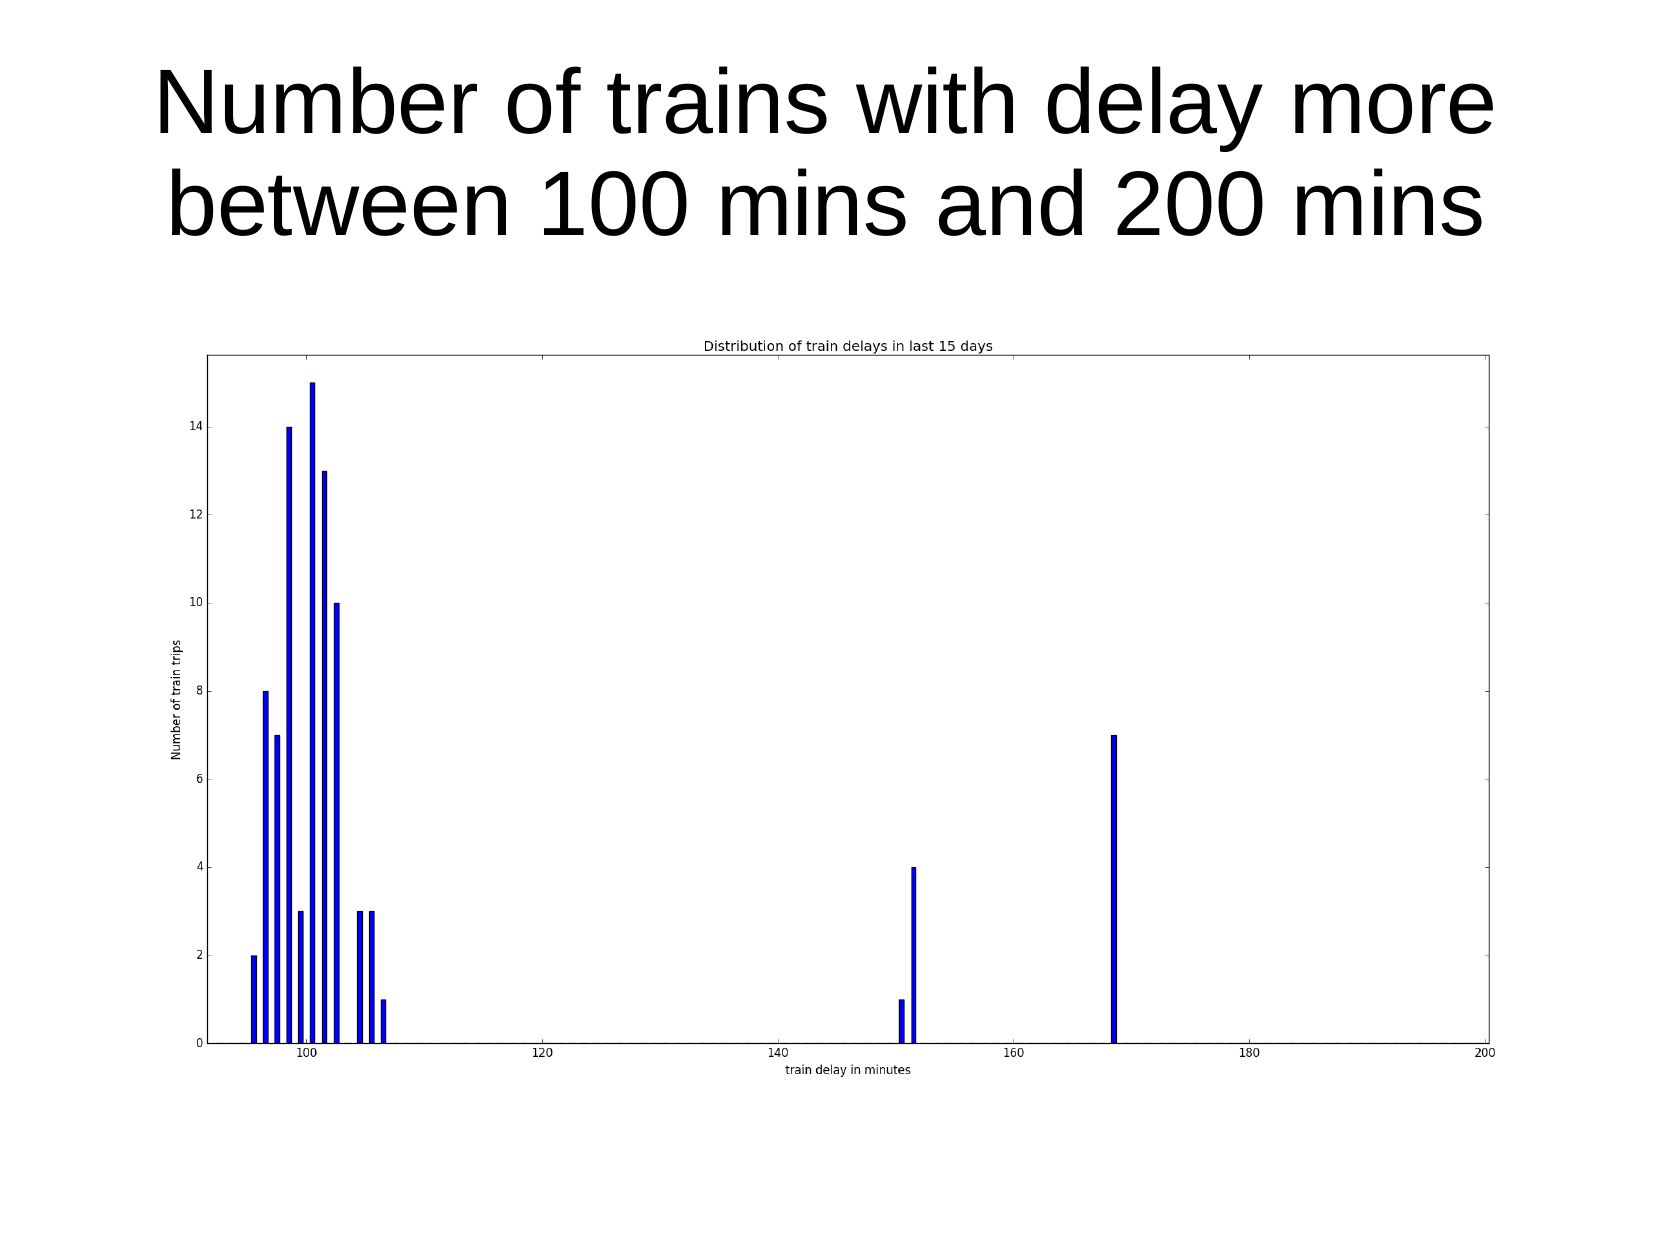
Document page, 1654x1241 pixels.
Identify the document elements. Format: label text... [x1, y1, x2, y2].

title Number of trains with delay more between 100 mins and 200 mins [82, 49, 1571, 257]
picture [0, 269, 1654, 1129]
